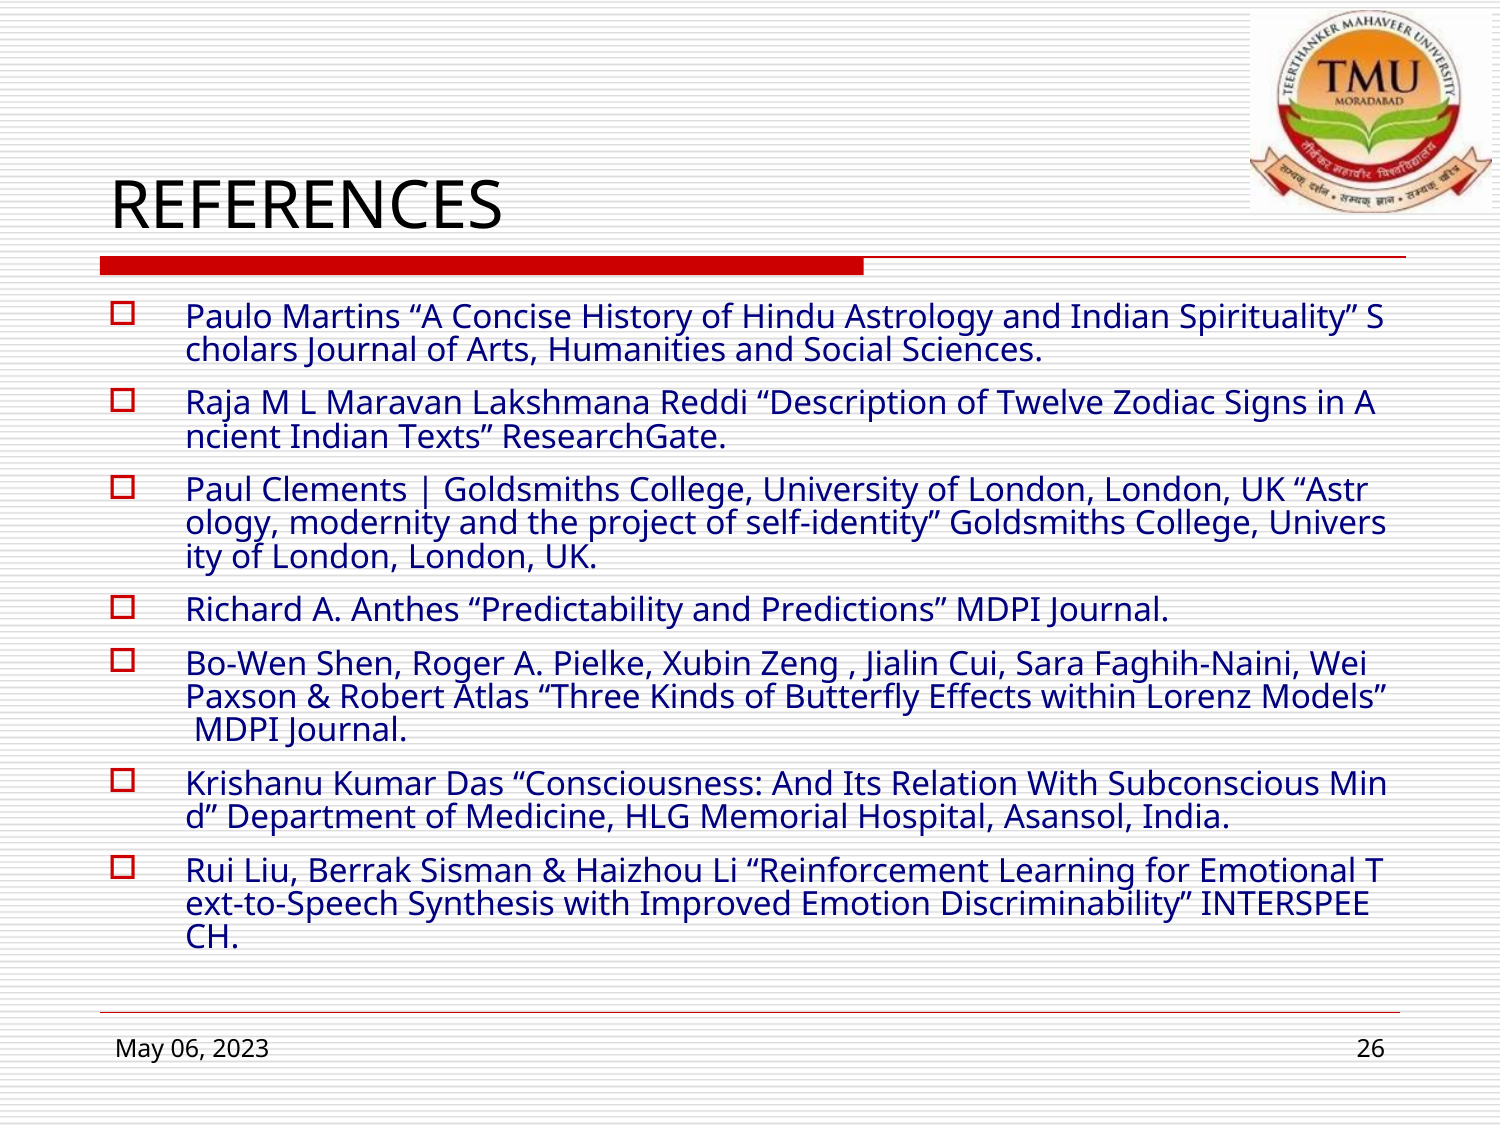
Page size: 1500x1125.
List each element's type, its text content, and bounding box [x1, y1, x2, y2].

text_box <number> [1074, 1024, 1401, 1103]
title REFERENCES [94, 50, 1407, 250]
text_box May 06, 2023 [99, 1024, 426, 1103]
list Paulo Martins “A Concise History of Hindu Astrology and Indian Spirituality” Scholars Journal of Arts, Humanities and Social Sciences. Raja M L Maravan Lakshmana Reddi “Description of Twelve Zodiac Signs in Ancient Indian Texts” ResearchGate. Paul Clements | Goldsmiths College, University of London, London, UK “Astrology, modernity and the project of self-identity” Goldsmiths College, University of London, London, UK. Richard A. Anthes “Predictability and Predictions” MDPI Journal. Bo-Wen Shen, Roger A. Pielke, Xubin Zeng , Jialin Cui, Sara Faghih-Naini, Wei Paxson & Robert Atlas “Three Kinds of Butterfly Effects within Lorenz Models” MDPI Journal. Krishanu Kumar Das “Consciousness: And Its Relation With Subconscious Mind” Department of Medicine, HLG Memorial Hospital, Asansol, India. Rui Liu, Berrak Sisman & Haizhou Li “Reinforcement Learning for Emotional Text-to-Speech Synthesis with Improved Emotion Discriminability” INTERSPEECH. [92, 287, 1406, 988]
picture [0, 0, 1500, 1125]
